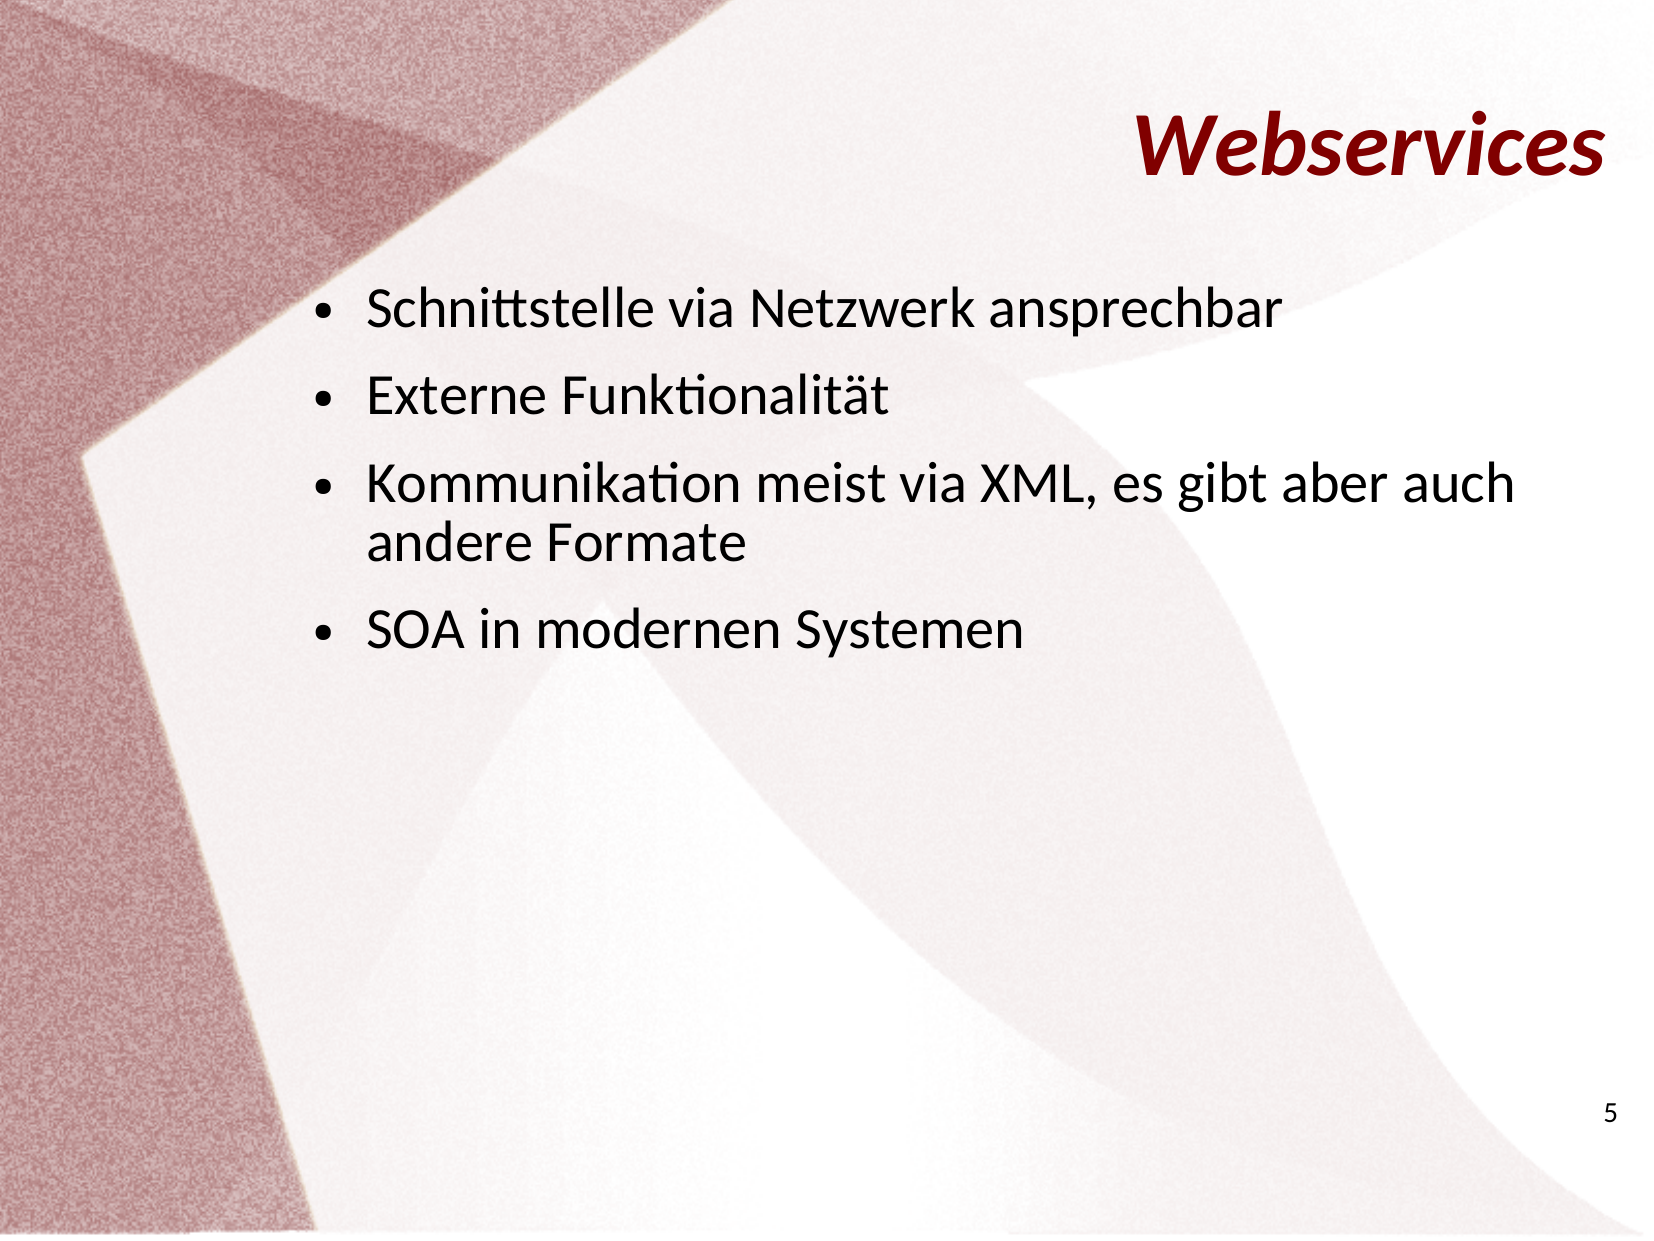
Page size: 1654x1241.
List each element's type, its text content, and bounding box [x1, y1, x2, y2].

title Webservices [596, 49, 1607, 257]
list Schnittstelle via Netzwerk ansprechbar Externe Funktionalität Kommunikation meist via XML, es gibt aber auch andere Formate SOA in modernen Systemen [295, 283, 1571, 909]
picture [0, 0, 1654, 1241]
